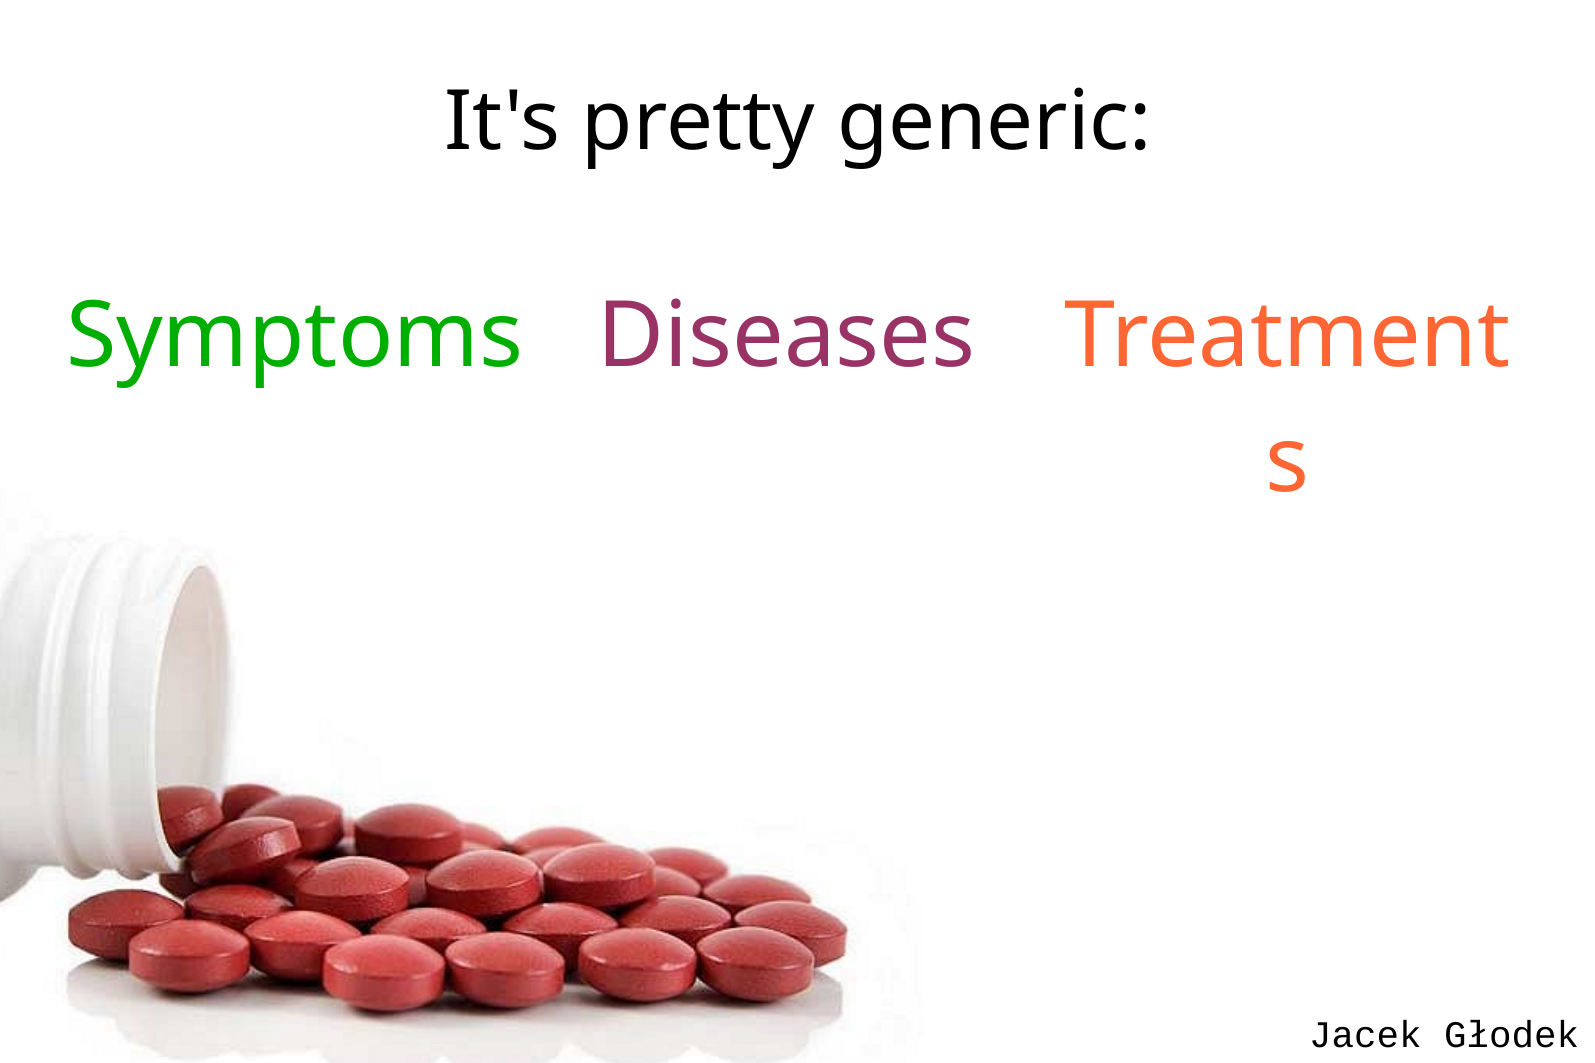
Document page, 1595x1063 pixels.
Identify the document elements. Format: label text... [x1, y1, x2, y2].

text_box Jacek Głodek [1294, 1008, 1595, 1063]
text_box Diseases [582, 260, 1050, 411]
picture [0, 481, 925, 1063]
text_box Treatments [1050, 260, 1567, 411]
text_box Symptoms [51, 260, 563, 411]
text_box It's pretty generic: [67, 53, 1530, 171]
